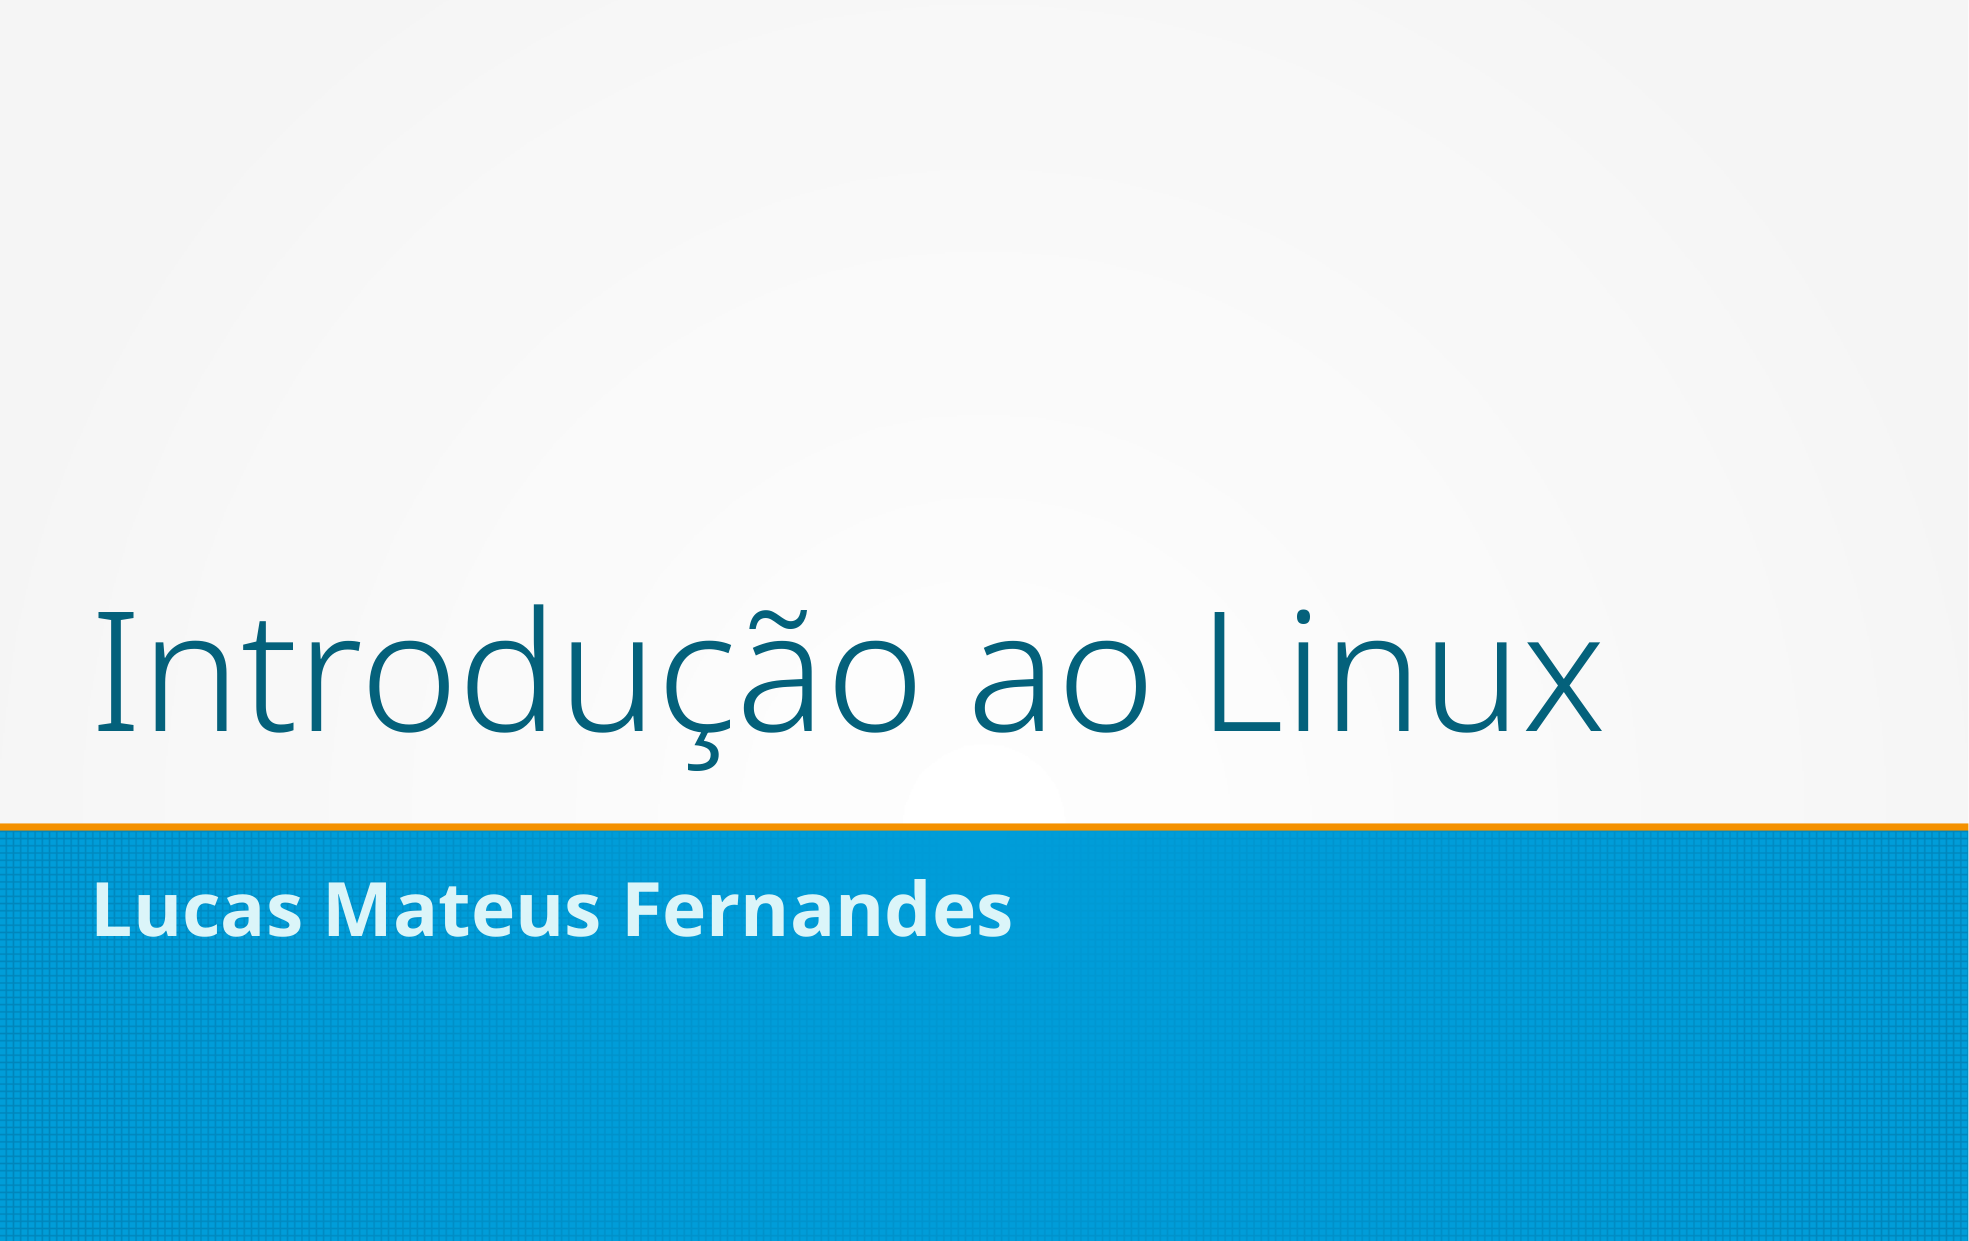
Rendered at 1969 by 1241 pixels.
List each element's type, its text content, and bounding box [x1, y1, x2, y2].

picture [0, 0, 1969, 830]
subtitle Lucas Mateus Fernandes [90, 855, 1861, 1111]
title Introdução ao Linux [90, 49, 1862, 781]
